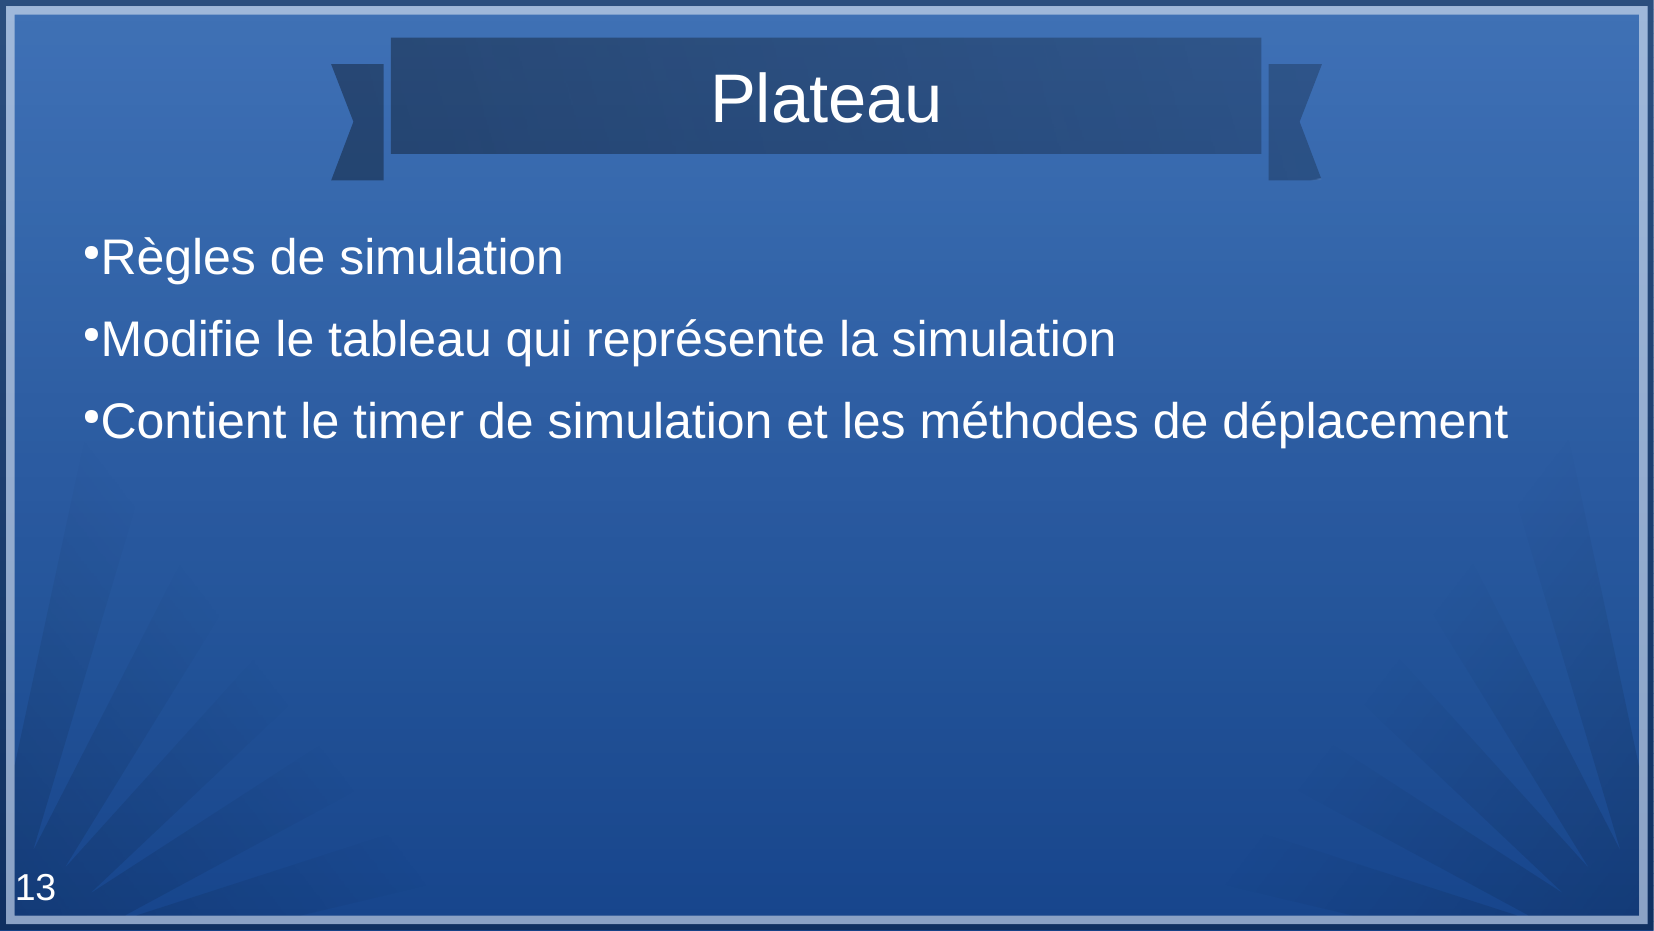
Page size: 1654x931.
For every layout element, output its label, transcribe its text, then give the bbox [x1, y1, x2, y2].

title Plateau [389, 35, 1264, 154]
text_box <numéro> [0, 859, 657, 931]
list Règles de simulation Modifie le tableau qui représente la simulation Contient le timer de simulation et les méthodes de déplacement [82, 224, 1571, 848]
